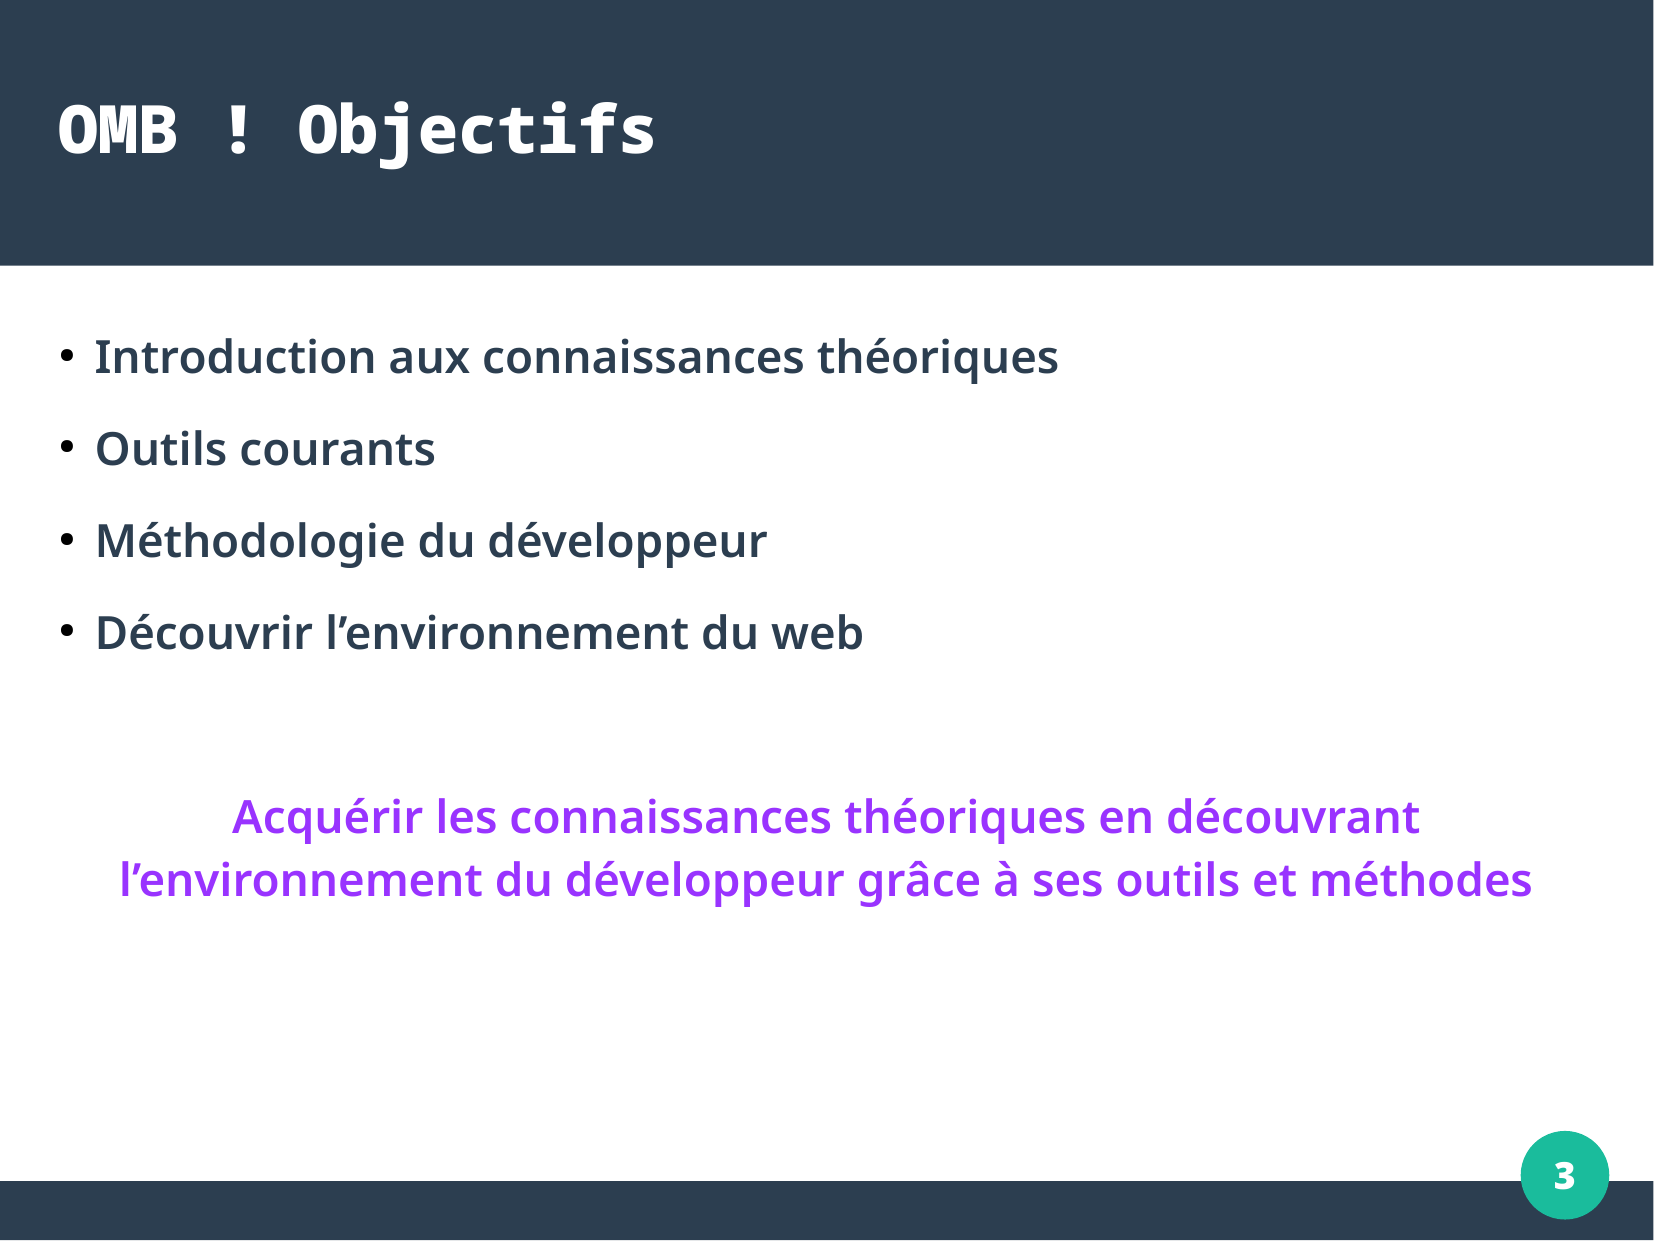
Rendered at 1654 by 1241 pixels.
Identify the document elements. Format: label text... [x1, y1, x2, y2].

title OMB ! Objectifs [59, 49, 1595, 207]
list Introduction aux connaissances théoriques Outils courants Méthodologie du développeur Découvrir l’environnement du web Acquérir les connaissances théoriques en découvrant l’environnement du développeur grâce à ses outils et méthodes [59, 324, 1595, 1152]
